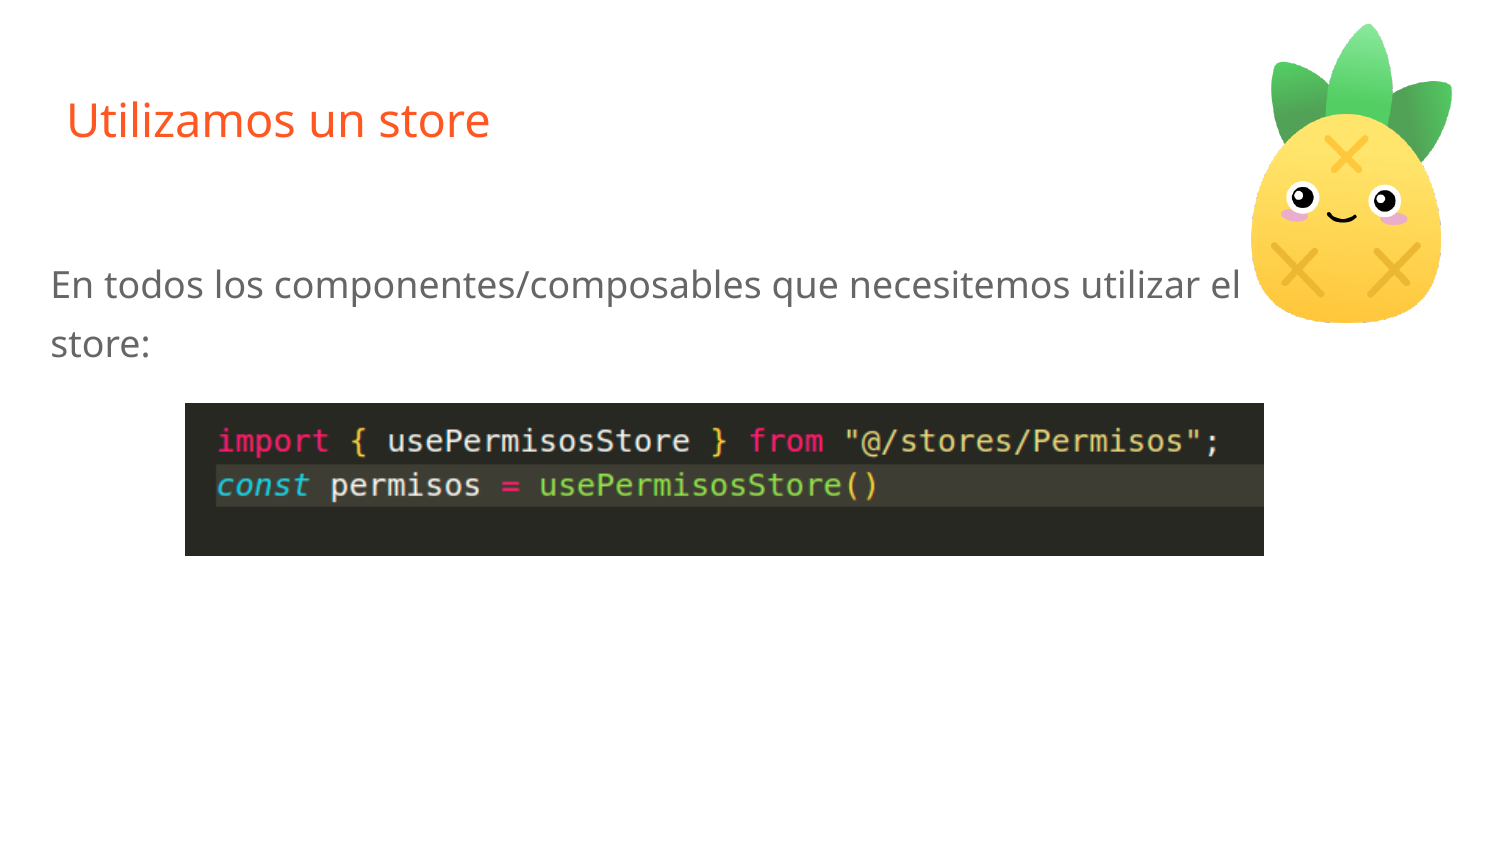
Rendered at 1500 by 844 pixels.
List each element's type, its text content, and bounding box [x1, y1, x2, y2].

picture [185, 403, 1264, 556]
list En todos los componentes/composables que necesitemos utilizar el store: [35, 236, 1312, 797]
picture [1251, 23, 1452, 323]
title Utilizamos un store [51, 72, 1251, 167]
